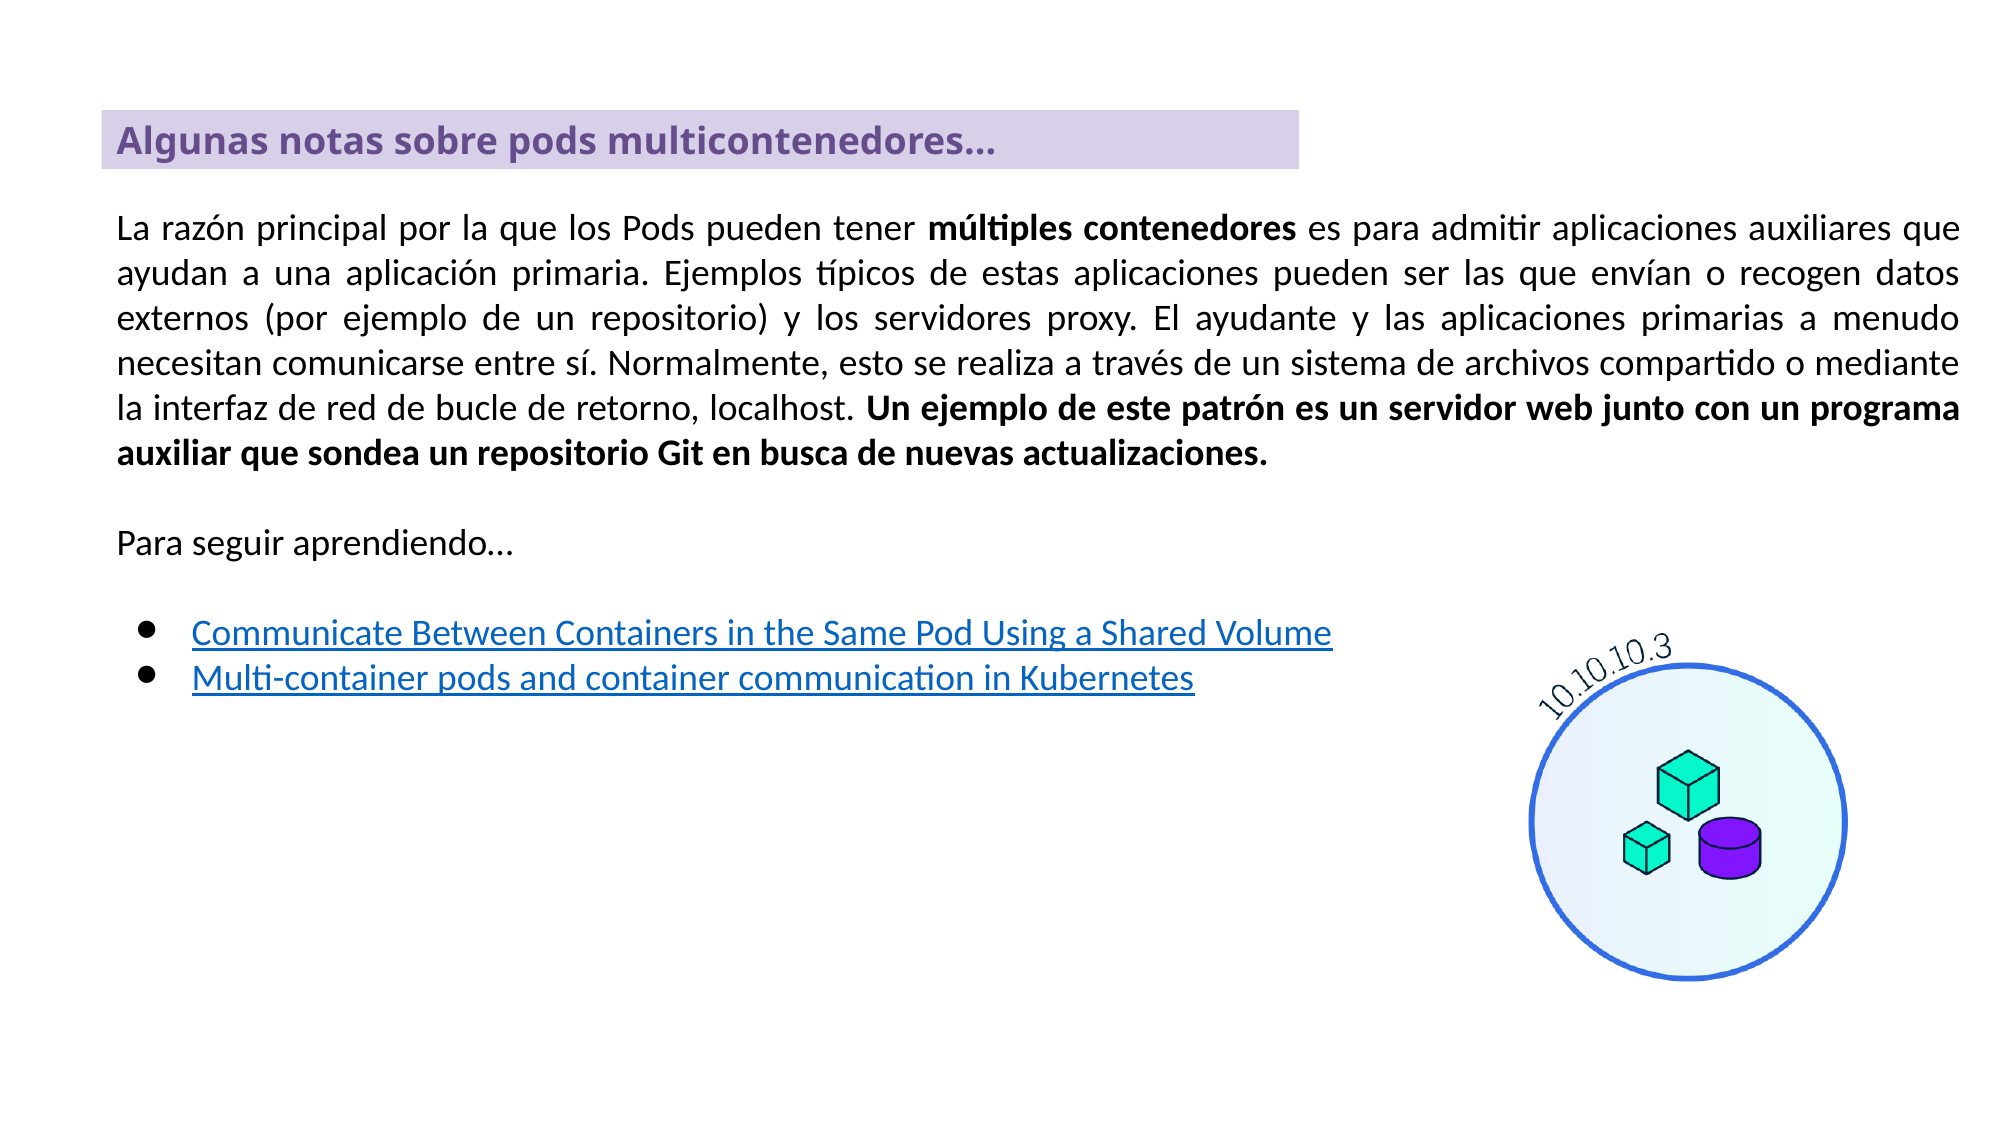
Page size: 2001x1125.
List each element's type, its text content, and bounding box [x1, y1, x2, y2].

picture [1502, 595, 1879, 1019]
text_box La razón principal por la que los Pods pueden tener múltiples contenedores es para admitir aplicaciones auxiliares que ayudan a una aplicación primaria. Ejemplos típicos de estas aplicaciones pueden ser las que envían o recogen datos externos (por ejemplo de un repositorio) y los servidores proxy. El ayudante y las aplicaciones primarias a menudo necesitan comunicarse entre sí. Normalmente, esto se realiza a través de un sistema de archivos compartido o mediante la interfaz de red de bucle de retorno, localhost. Un ejemplo de este patrón es un servidor web junto con un programa auxiliar que sondea un repositorio Git en busca de nuevas actualizaciones. Para seguir aprendiendo… Communicate Between Containers in the Same Pod Using a Shared Volume Multi-container pods and container communication in Kubernetes [101, 195, 1977, 408]
text_box Algunas notas sobre pods multicontenedores... [101, 110, 1300, 170]
